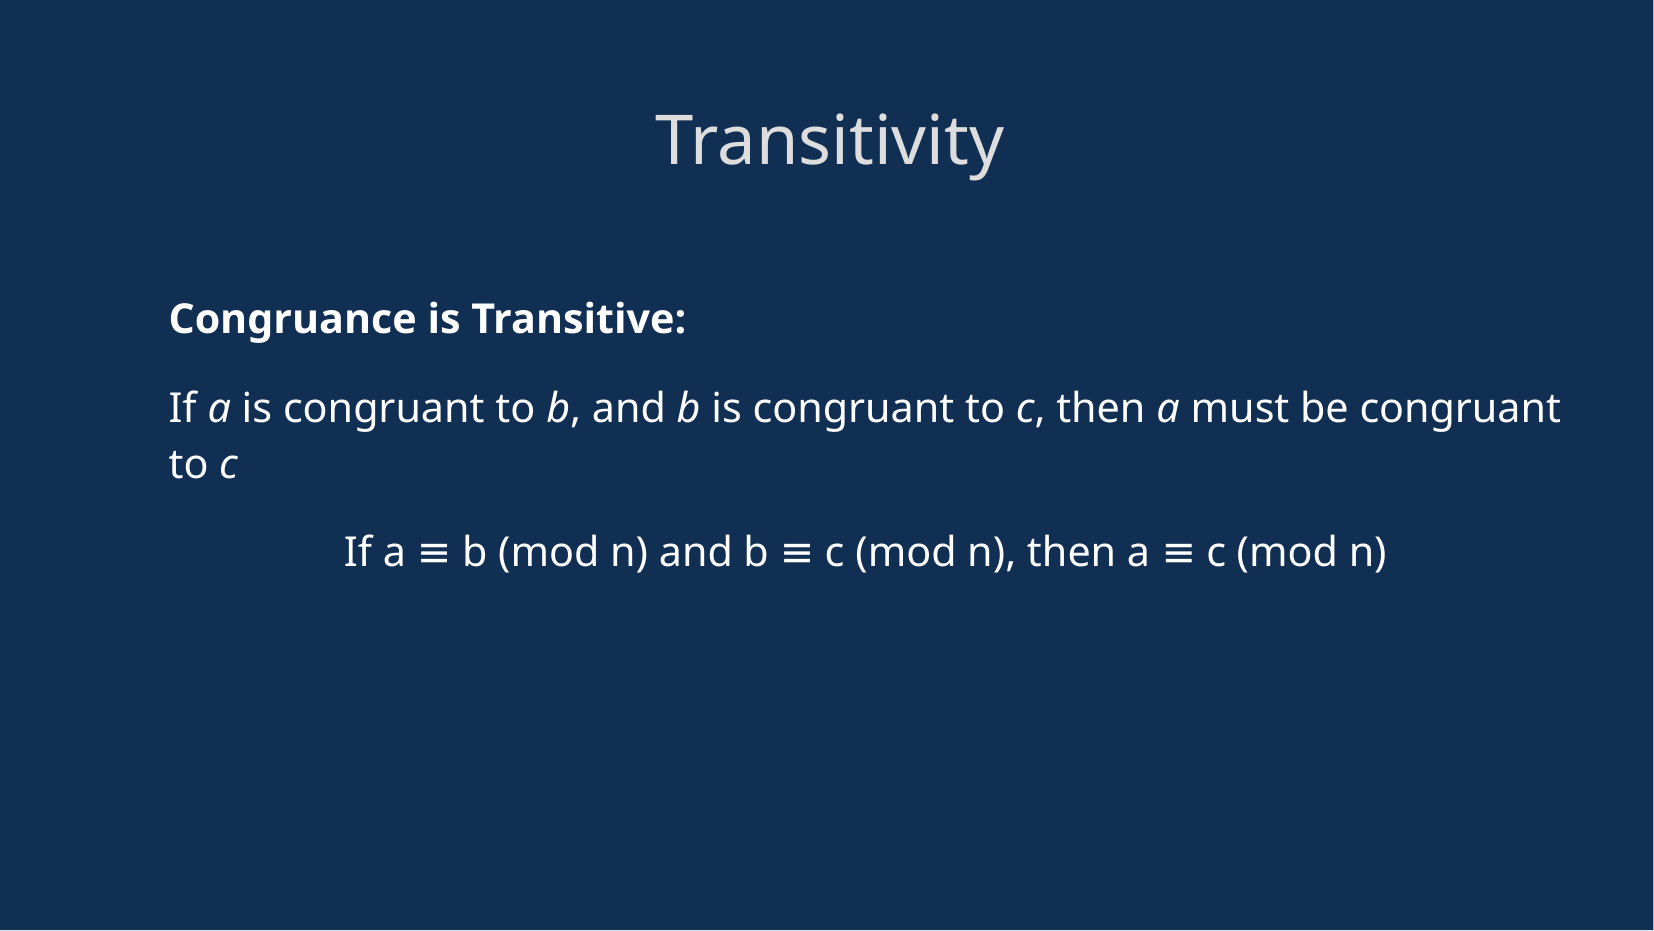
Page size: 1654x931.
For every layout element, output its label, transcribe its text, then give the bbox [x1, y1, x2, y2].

title Transitivity [97, 56, 1563, 220]
list Congruance is Transitive: If a is congruant to b, and b is congruant to c, then a must be congruant to c If a ≡ b (mod n) and b ≡ c (mod n), then a ≡ c (mod n) [97, 289, 1563, 827]
